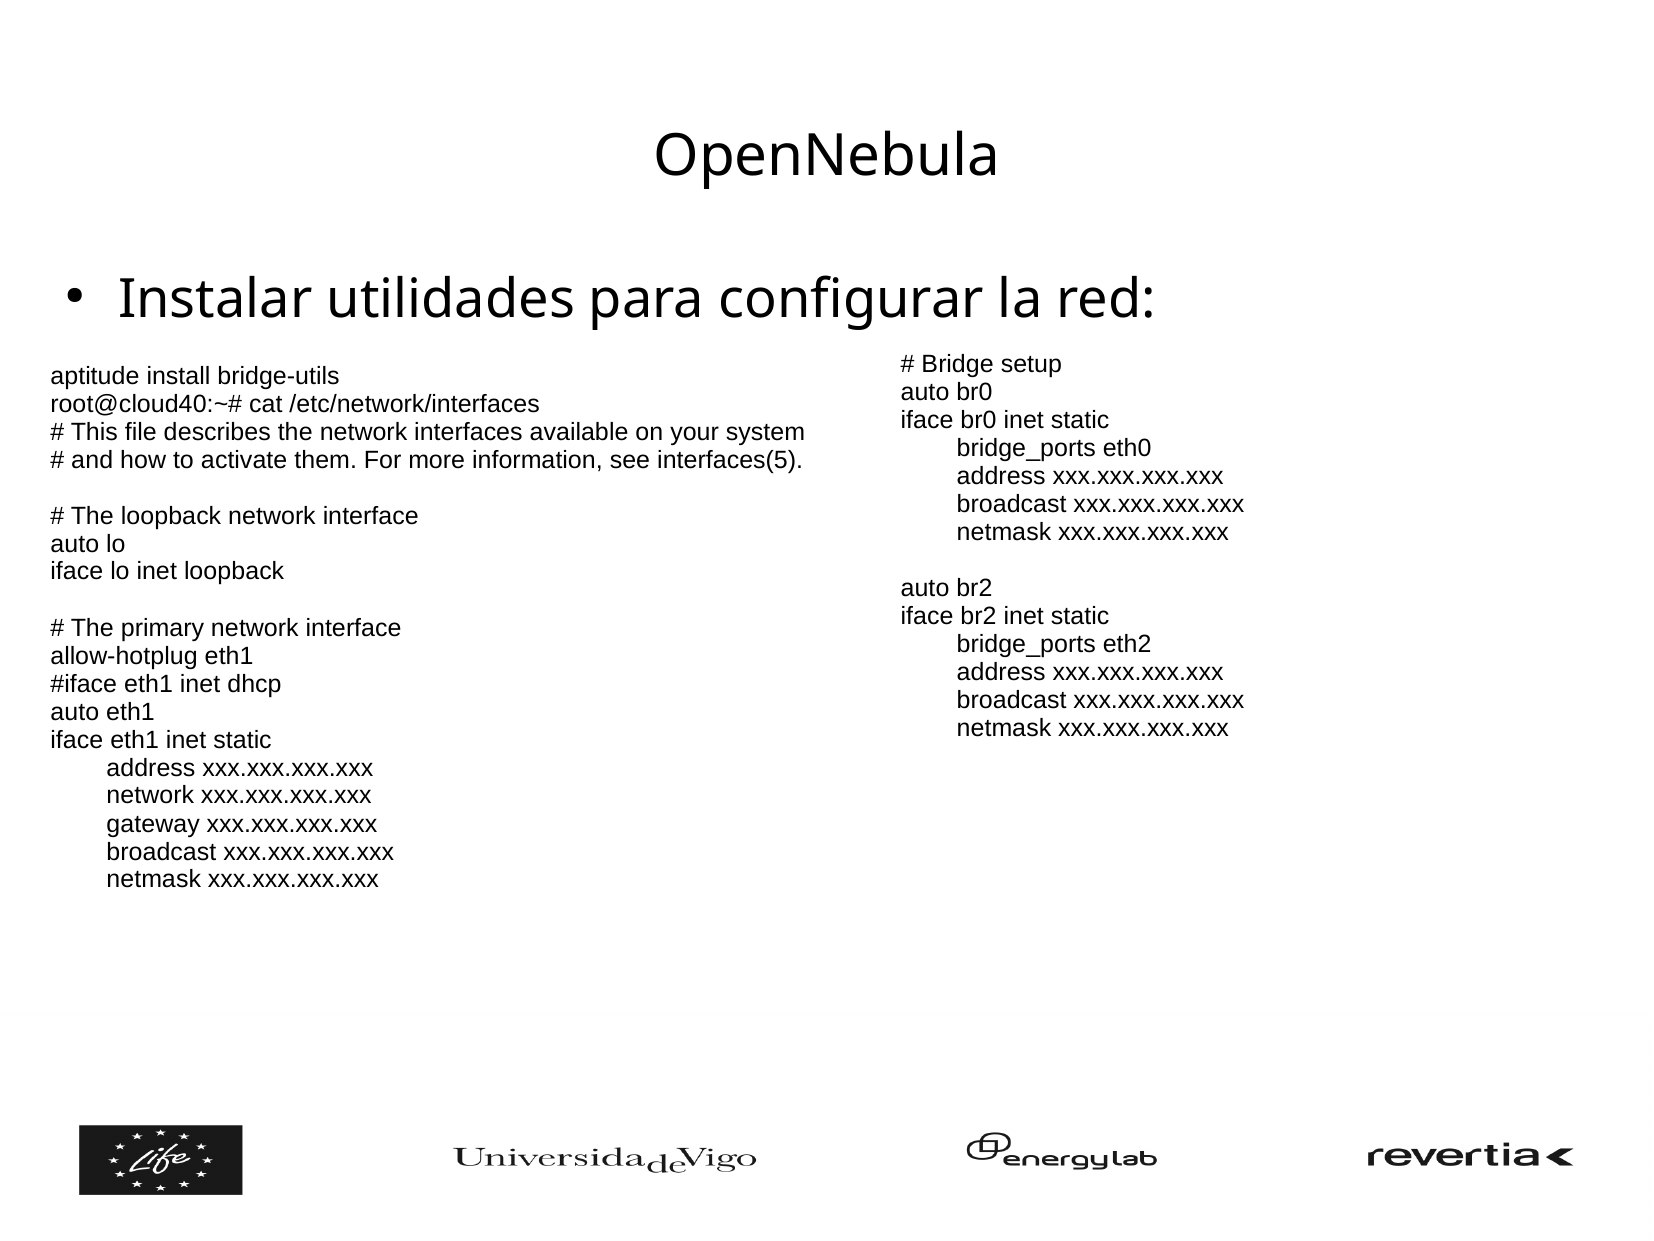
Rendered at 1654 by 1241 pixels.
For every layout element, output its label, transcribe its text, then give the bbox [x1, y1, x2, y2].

text_box # Bridge setup auto br0 iface br0 inet static bridge_ports eth0 address xxx.xxx.xxx.xxx broadcast xxx.xxx.xxx.xxx netmask xxx.xxx.xxx.xxx auto br2 iface br2 inet static bridge_ports eth2 address xxx.xxx.xxx.xxx broadcast xxx.xxx.xxx.xxx netmask xxx.xxx.xxx.xxx [885, 342, 1260, 806]
picture [0, 1009, 1654, 1241]
text_box aptitude install bridge-utils root@cloud40:~# cat /etc/network/interfaces # This file describes the network interfaces available on your system # and how to activate them. For more information, see interfaces(5). # The loopback network interface auto lo iface lo inet loopback # The primary network interface allow-hotplug eth1 #iface eth1 inet dhcp auto eth1 iface eth1 inet static address xxx.xxx.xxx.xxx network xxx.xxx.xxx.xxx gateway xxx.xxx.xxx.xxx broadcast xxx.xxx.xxx.xxx netmask xxx.xxx.xxx.xxx [35, 354, 827, 957]
list Instalar utilidades para configurar la red: [47, 259, 1536, 414]
text_box [862, 460, 1548, 1063]
title OpenNebula [82, 49, 1571, 257]
